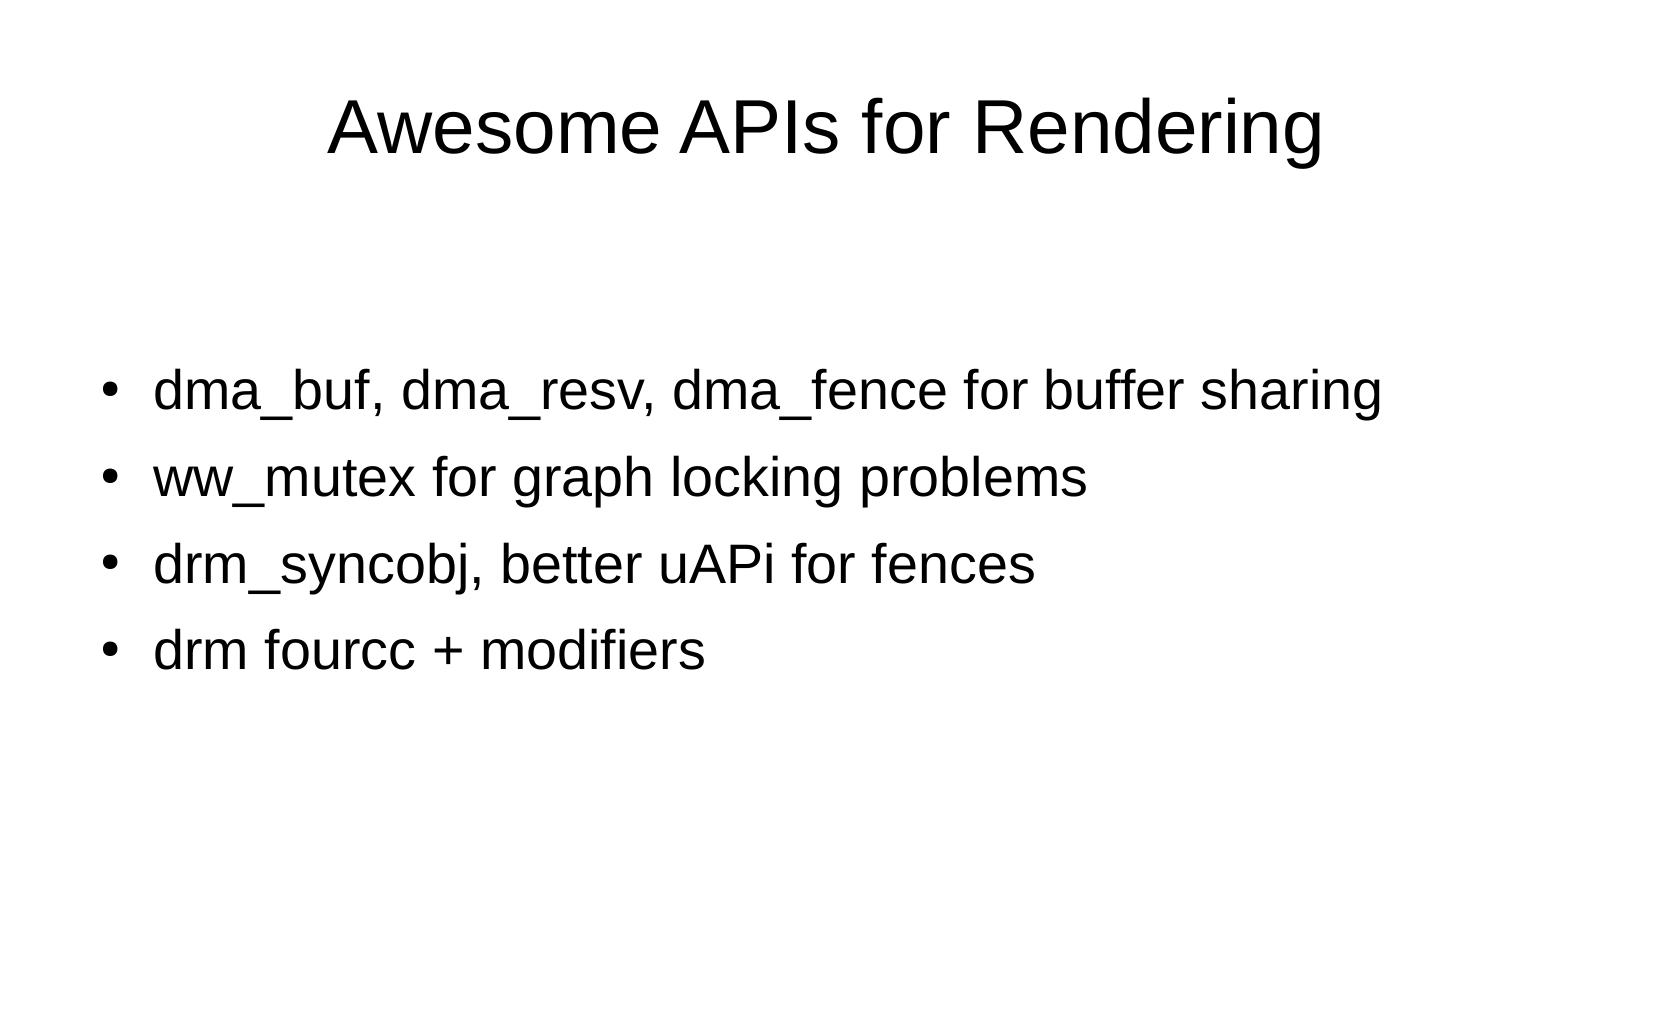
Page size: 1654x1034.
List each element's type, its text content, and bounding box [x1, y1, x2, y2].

title Awesome APIs for Rendering [82, 41, 1571, 214]
list dma_buf, dma_resv, dma_fence for buffer sharing ww_mutex for graph locking problems drm_syncobj, better uAPi for fences drm fourcc + modifiers [82, 359, 1571, 851]
